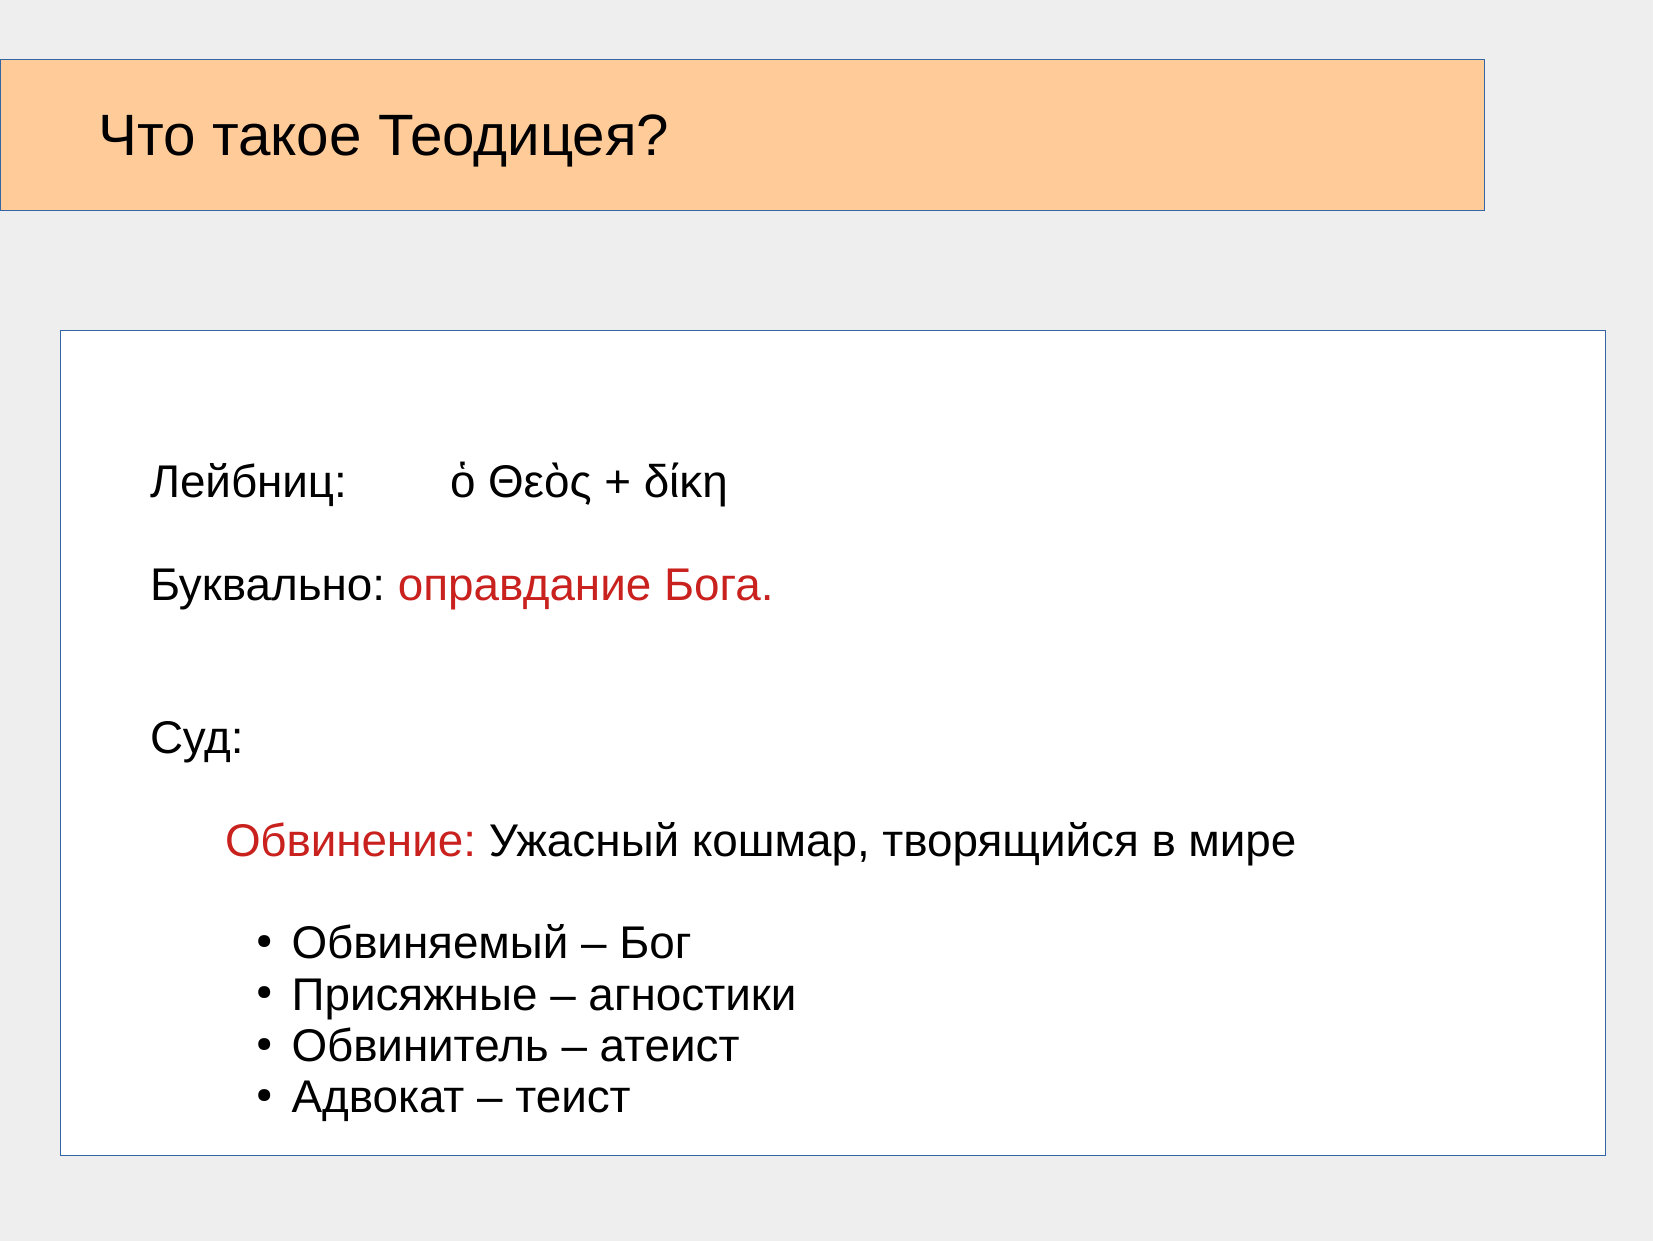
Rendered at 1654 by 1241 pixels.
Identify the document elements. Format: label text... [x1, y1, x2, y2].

text_box Лейбниц: ὁ Θεὸς + δίκη Буквально: оправдание Бога. Суд: Обвинение: Ужасный кошмар, творящийся в мире Обвиняемый – Бог Присяжные – агностики Обвинитель – атеист Адвокат – теист [150, 404, 1531, 1115]
text_box [60, 330, 1606, 1156]
text_box Что такое Теодицея? [0, 59, 1485, 211]
